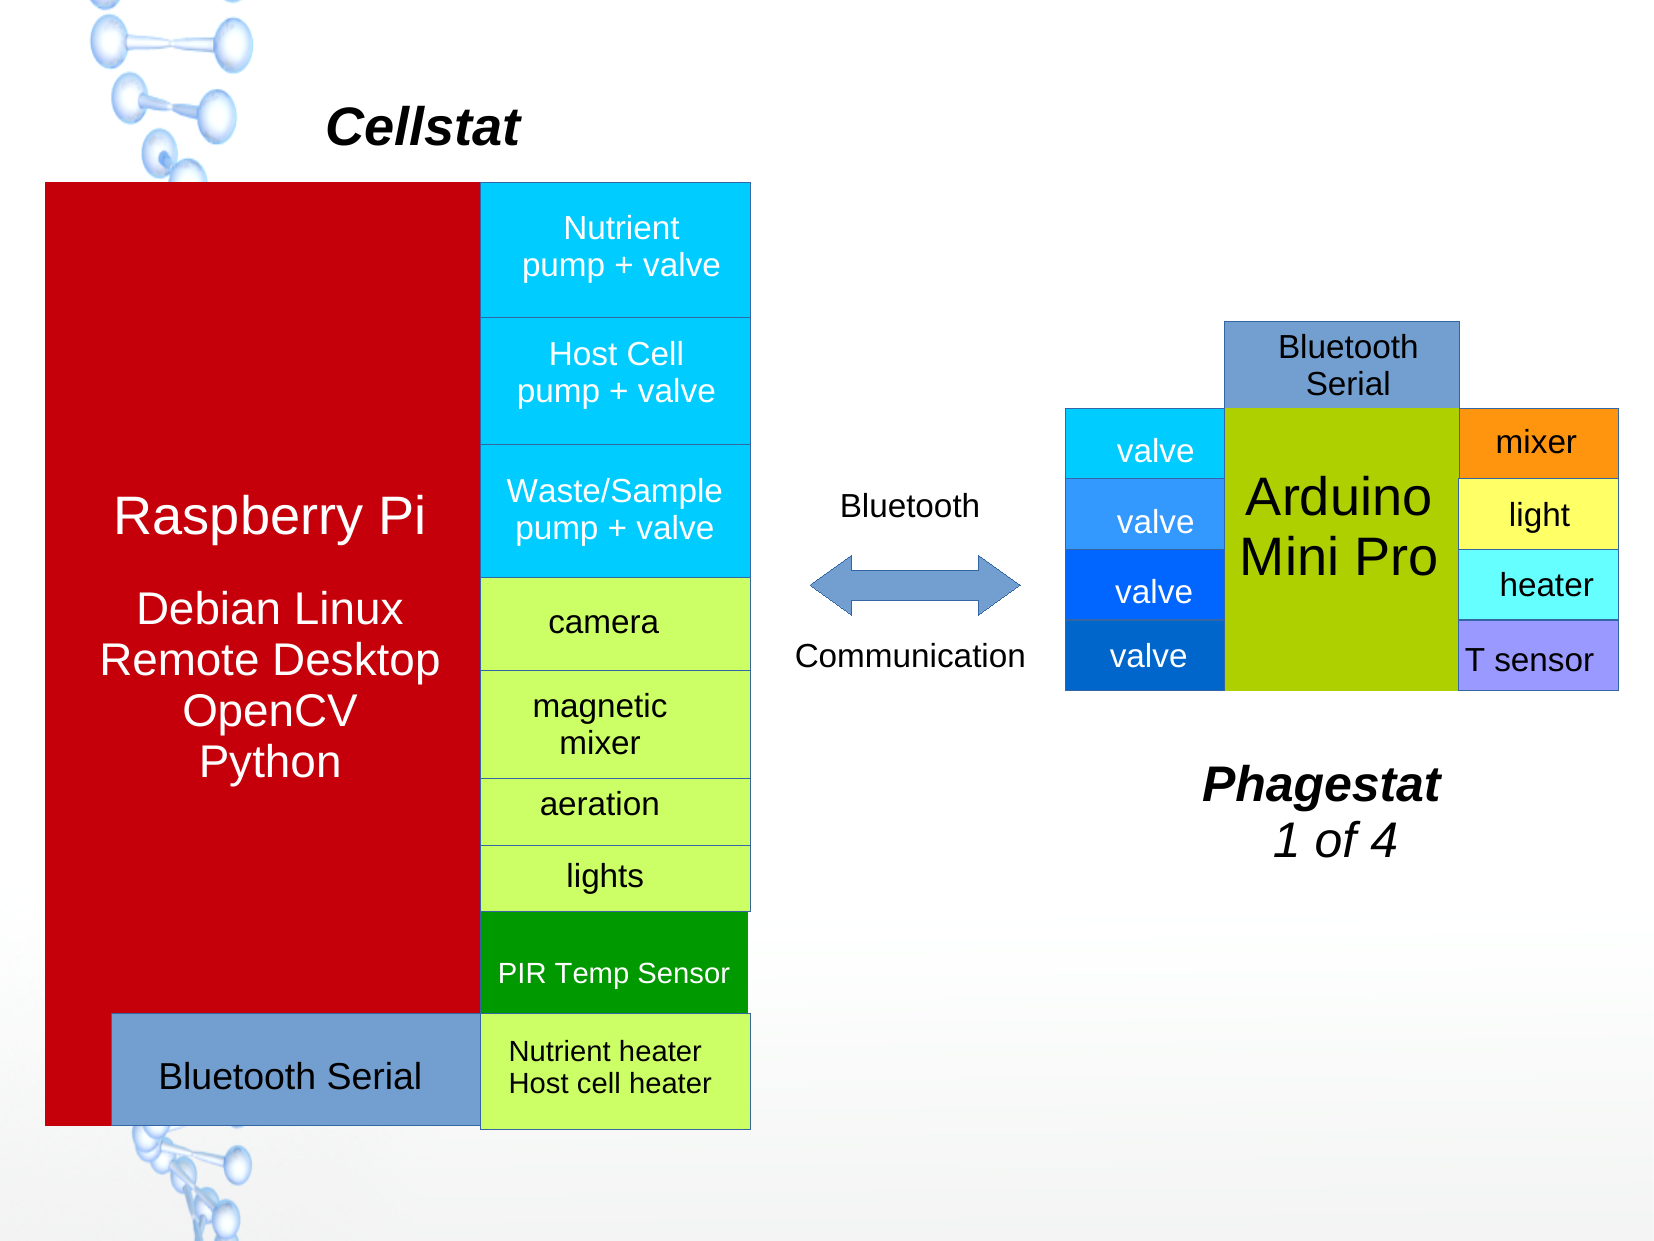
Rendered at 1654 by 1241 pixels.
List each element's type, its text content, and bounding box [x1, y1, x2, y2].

text_box Raspberry Pi Debian Linux Remote Desktop OpenCV Python [75, 478, 466, 796]
text_box Cellstat [193, 90, 653, 183]
text_box aeration [525, 778, 739, 845]
picture [0, 0, 1654, 1241]
text_box Host Cell pump + valve [495, 328, 739, 444]
text_box [45, 182, 751, 1130]
text_box Communication [780, 630, 1081, 682]
text_box magnetic mixer [495, 680, 706, 778]
text_box Nutrient heater Host cell heater [493, 1065, 739, 1201]
text_box valve [1095, 630, 1240, 691]
text_box lights [551, 850, 739, 925]
text_box Phagestat 1 of 4 [1185, 750, 1486, 877]
text_box valve [1100, 566, 1225, 647]
text_box Waste/Sample pump + valve [480, 465, 751, 577]
text_box Nutrient pump + valve [505, 202, 739, 317]
text_box T sensor [1440, 634, 1636, 718]
text_box camera [533, 596, 721, 670]
text_box heater [1484, 559, 1633, 634]
text_box [1065, 321, 1619, 691]
text_box valve [1102, 425, 1215, 496]
text_box valve [1102, 496, 1225, 575]
text_box Bluetooth Serial [143, 1048, 474, 1194]
text_box light [1494, 488, 1633, 559]
text_box [810, 555, 1021, 616]
text_box PIR Temp Sensor [480, 949, 748, 1065]
text_box Bluetooth Serial [1237, 321, 1460, 408]
text_box mixer [1480, 416, 1606, 496]
text_box Arduino Mini Pro [1225, 459, 1455, 631]
text_box [739, 1013, 751, 1130]
text_box Bluetooth [825, 480, 1036, 532]
